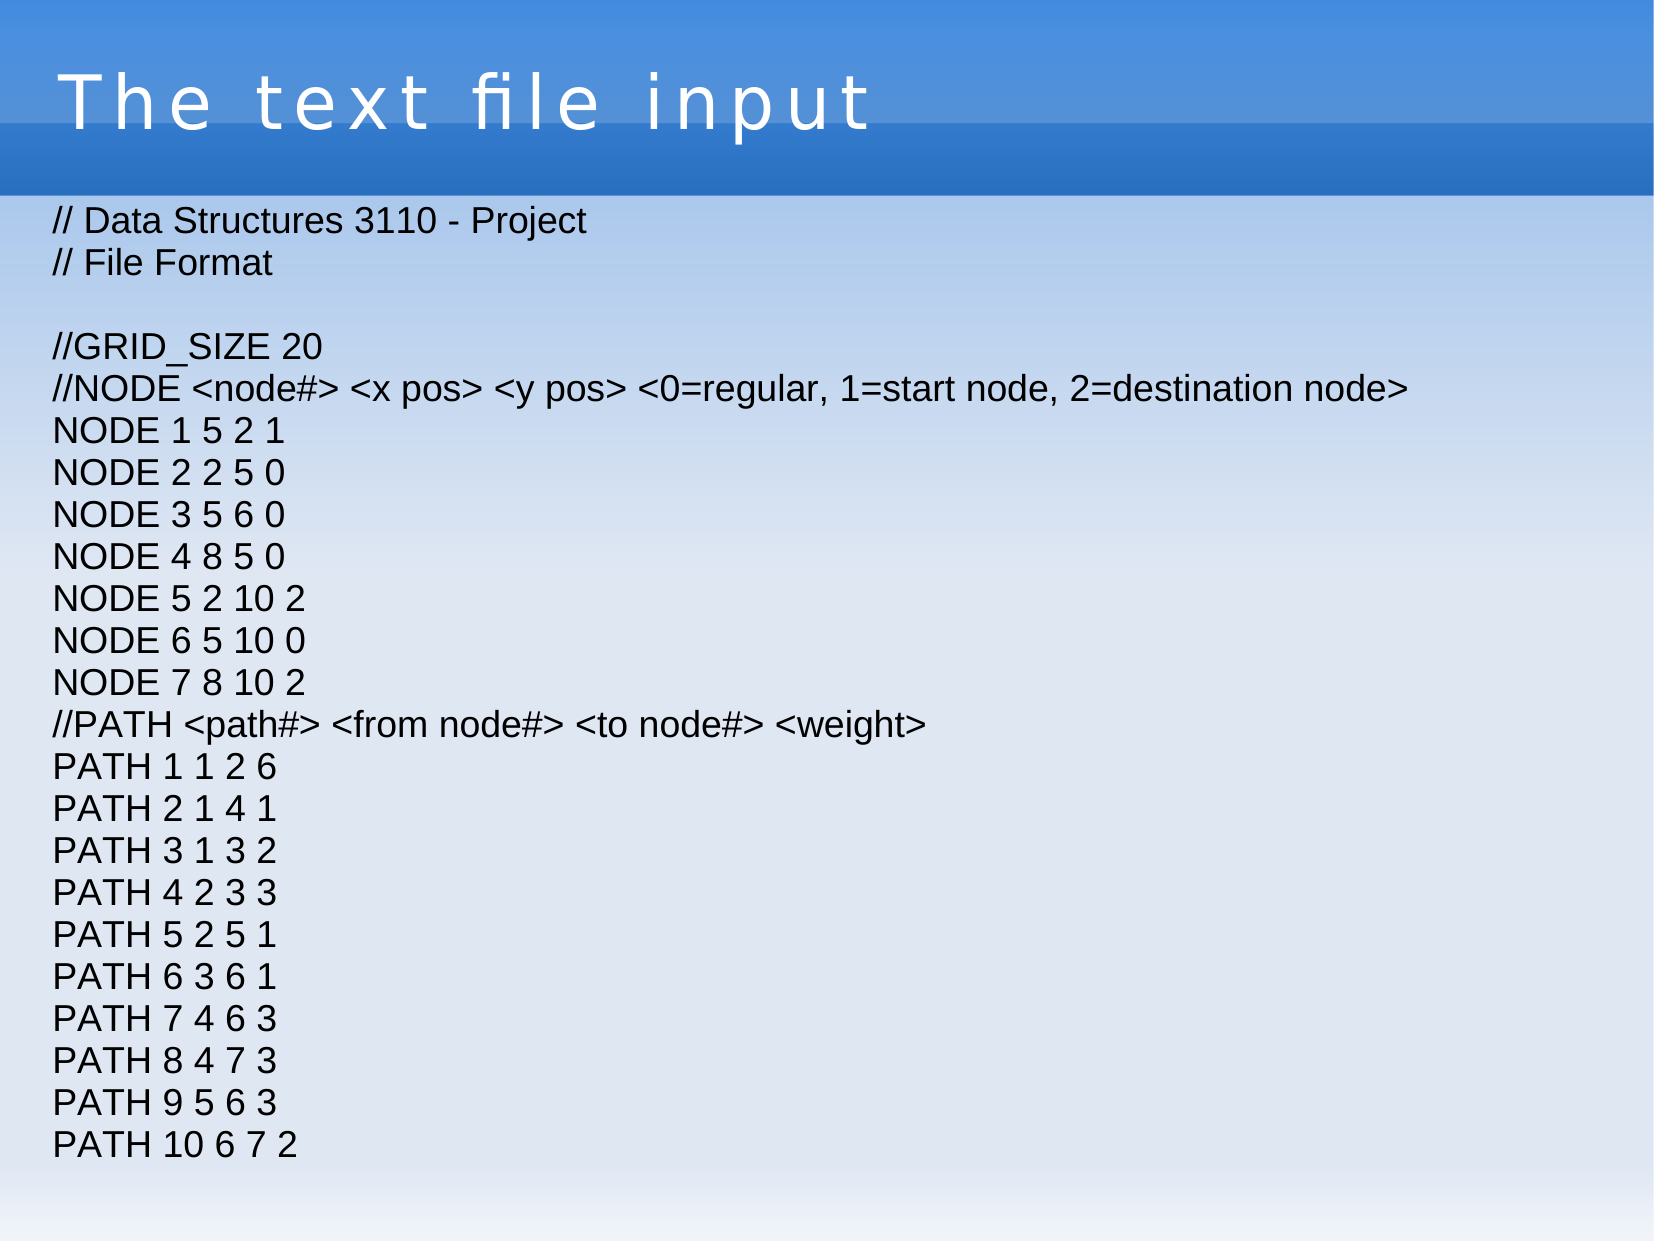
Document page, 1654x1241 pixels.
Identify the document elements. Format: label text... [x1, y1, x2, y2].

title The text file input [59, 29, 1270, 178]
picture [0, 0, 1654, 1241]
text_box // Data Structures 3110 - Project // File Format //GRID_SIZE 20 //NODE <node#> <x pos> <y pos> <0=regular, 1=start node, 2=destination node> NODE 1 5 2 1 NODE 2 2 5 0 NODE 3 5 6 0 NODE 4 8 5 0 NODE 5 2 10 2 NODE 6 5 10 0 NODE 7 8 10 2 //PATH <path#> <from node#> <to node#> <weight> PATH 1 1 2 6 PATH 2 1 4 1 PATH 3 1 3 2 PATH 4 2 3 3 PATH 5 2 5 1 PATH 6 3 6 1 PATH 7 4 6 3 PATH 8 4 7 3 PATH 9 5 6 3 PATH 10 6 7 2 [37, 192, 1556, 1216]
